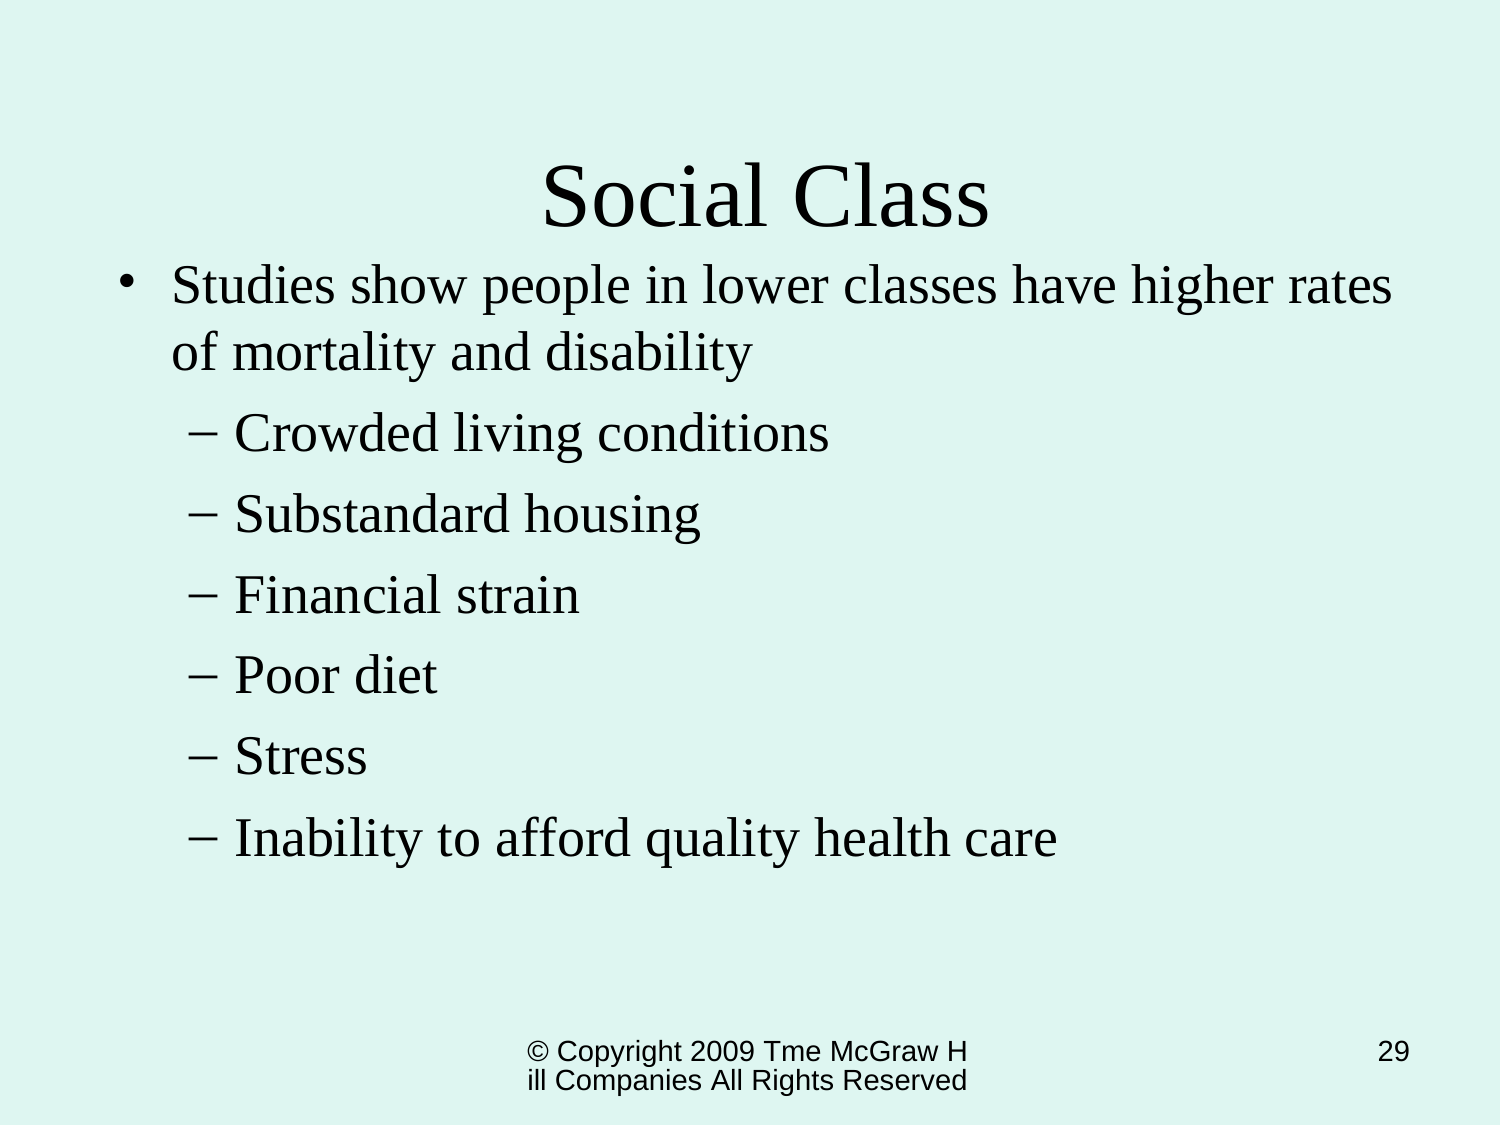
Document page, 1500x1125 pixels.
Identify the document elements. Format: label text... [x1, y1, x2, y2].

title Social Class [60, 52, 1472, 327]
text_box Studies show people in lower classes have higher rates of mortality and disability Crowded living conditions Substandard housing Financial strain Poor diet Stress Inability to afford quality health care [103, 239, 1418, 877]
